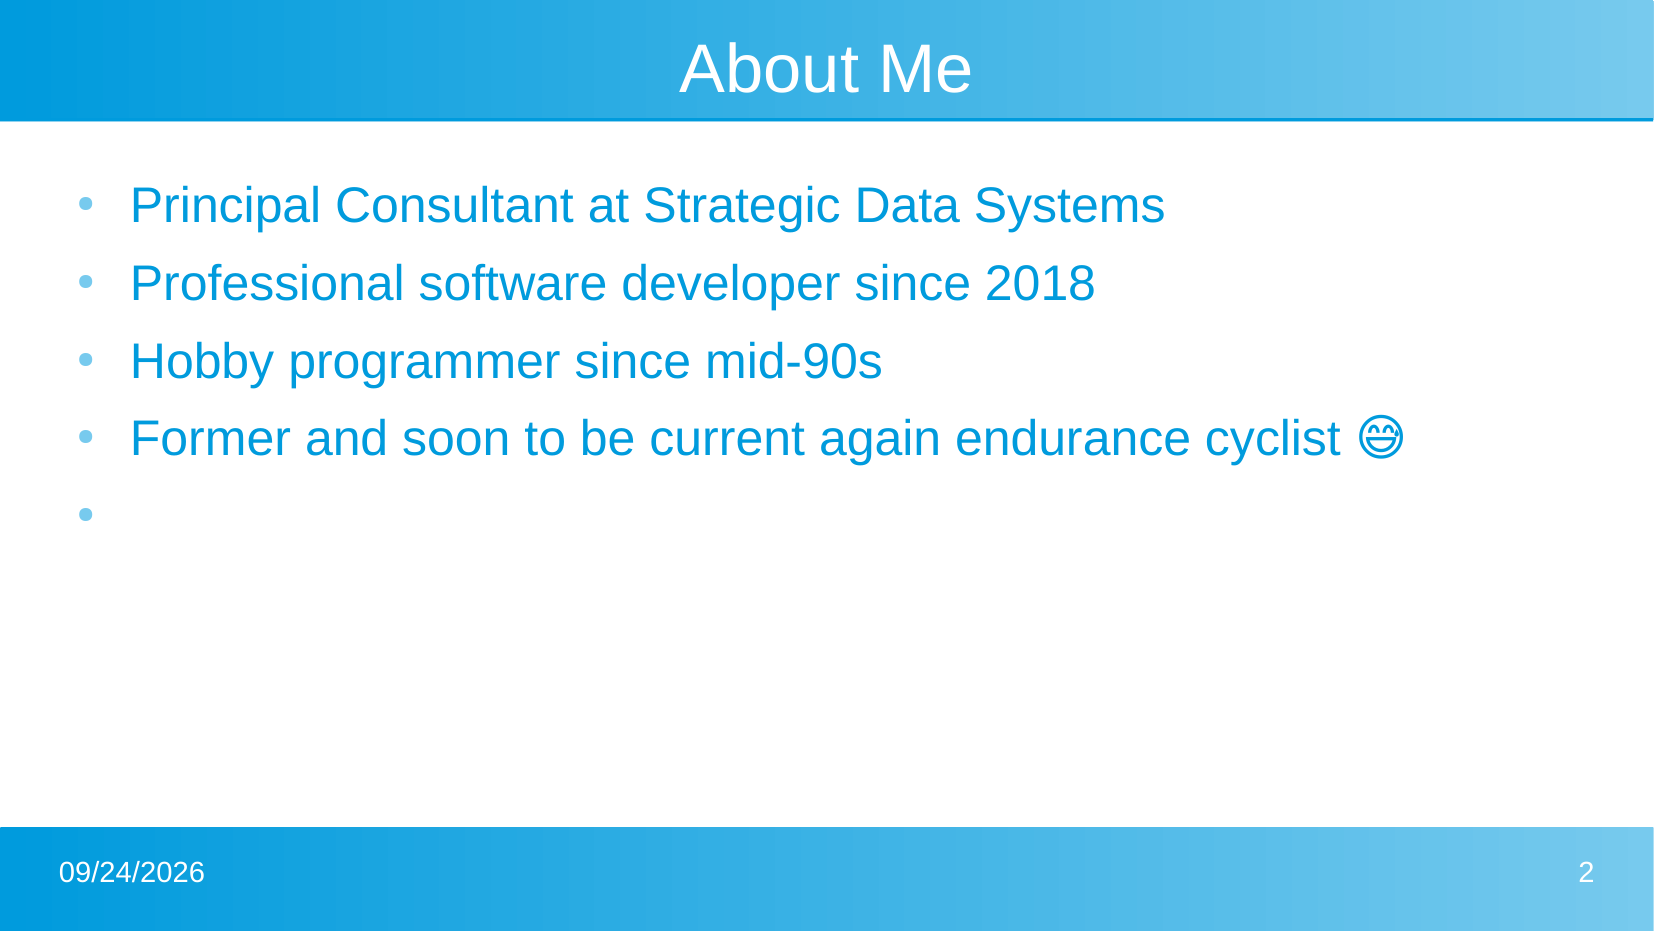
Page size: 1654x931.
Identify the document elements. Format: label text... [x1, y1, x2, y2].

title About Me [59, 29, 1595, 108]
list Principal Consultant at Strategic Data Systems Professional software developer since 2018 Hobby programmer since mid-90s Former and soon to be current again endurance cyclist 😅 [59, 177, 1595, 768]
